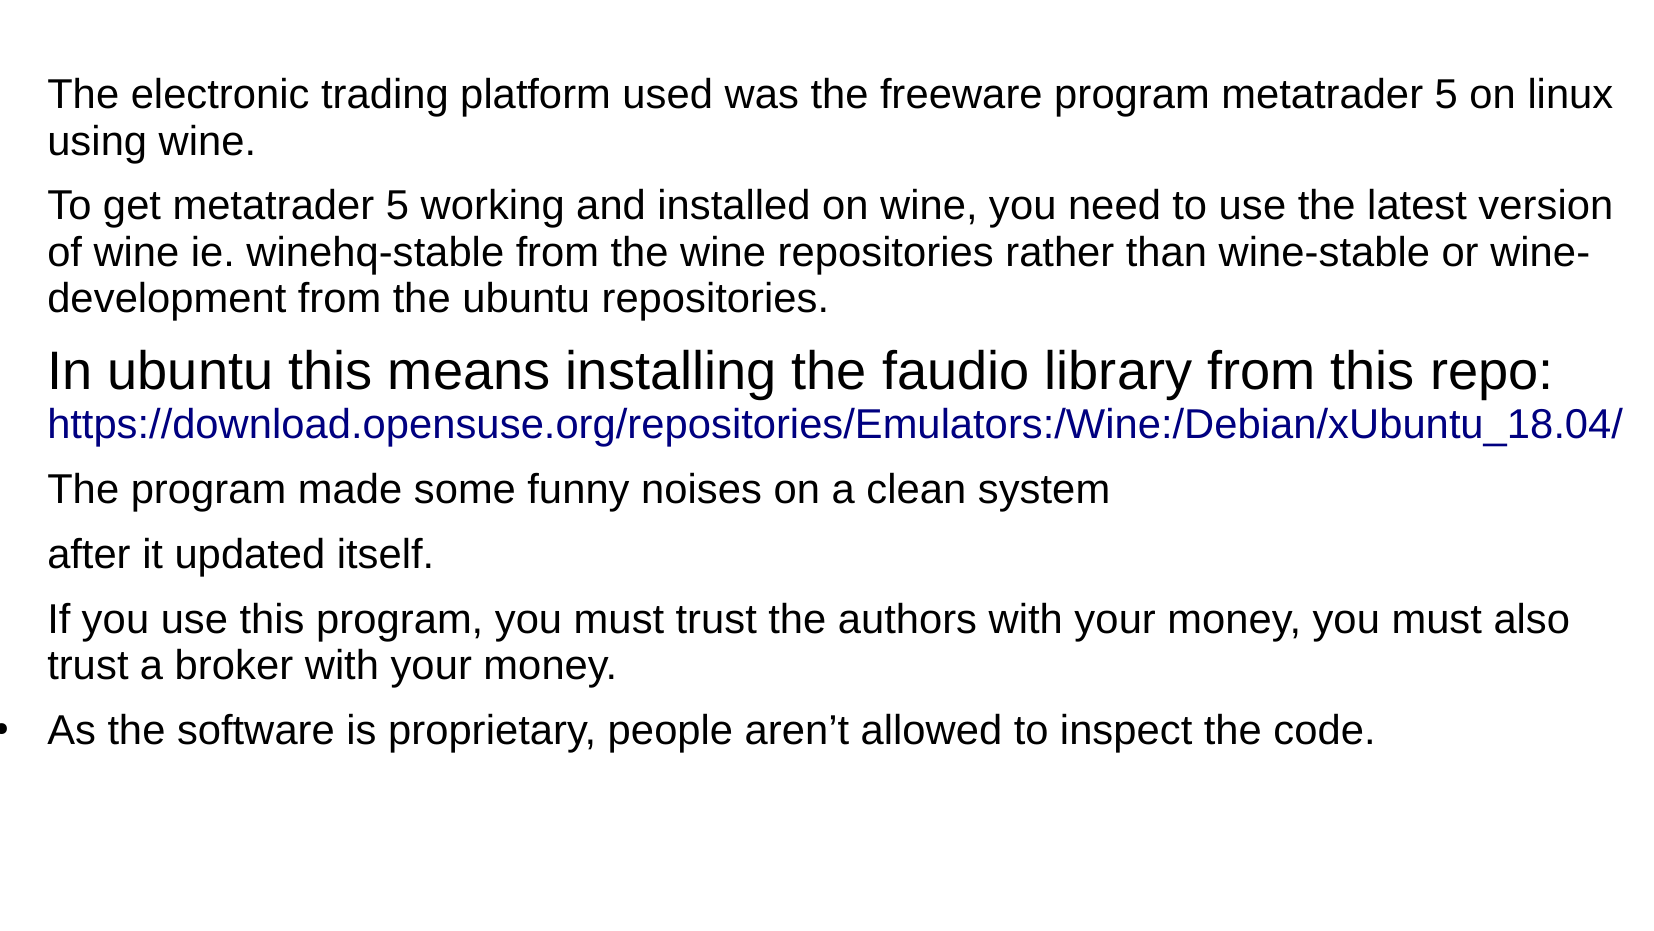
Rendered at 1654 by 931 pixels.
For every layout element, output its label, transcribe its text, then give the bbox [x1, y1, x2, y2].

list The electronic trading platform used was the freeware program metatrader 5 on linux using wine. To get metatrader 5 working and installed on wine, you need to use the latest version of wine ie. winehq-stable from the wine repositories rather than wine-stable or wine-development from the ubuntu repositories. In ubuntu this means installing the faudio library from this repo: https://download.opensuse.org/repositories/Emulators:/Wine:/Debian/xUbuntu_18.04/ The program made some funny noises on a clean system after it updated itself. If you use this program, you must trust the authors with your money, you must also trust a broker with your money. As the software is proprietary, people aren’t allowed to inspect the code. [0, 70, 1654, 886]
